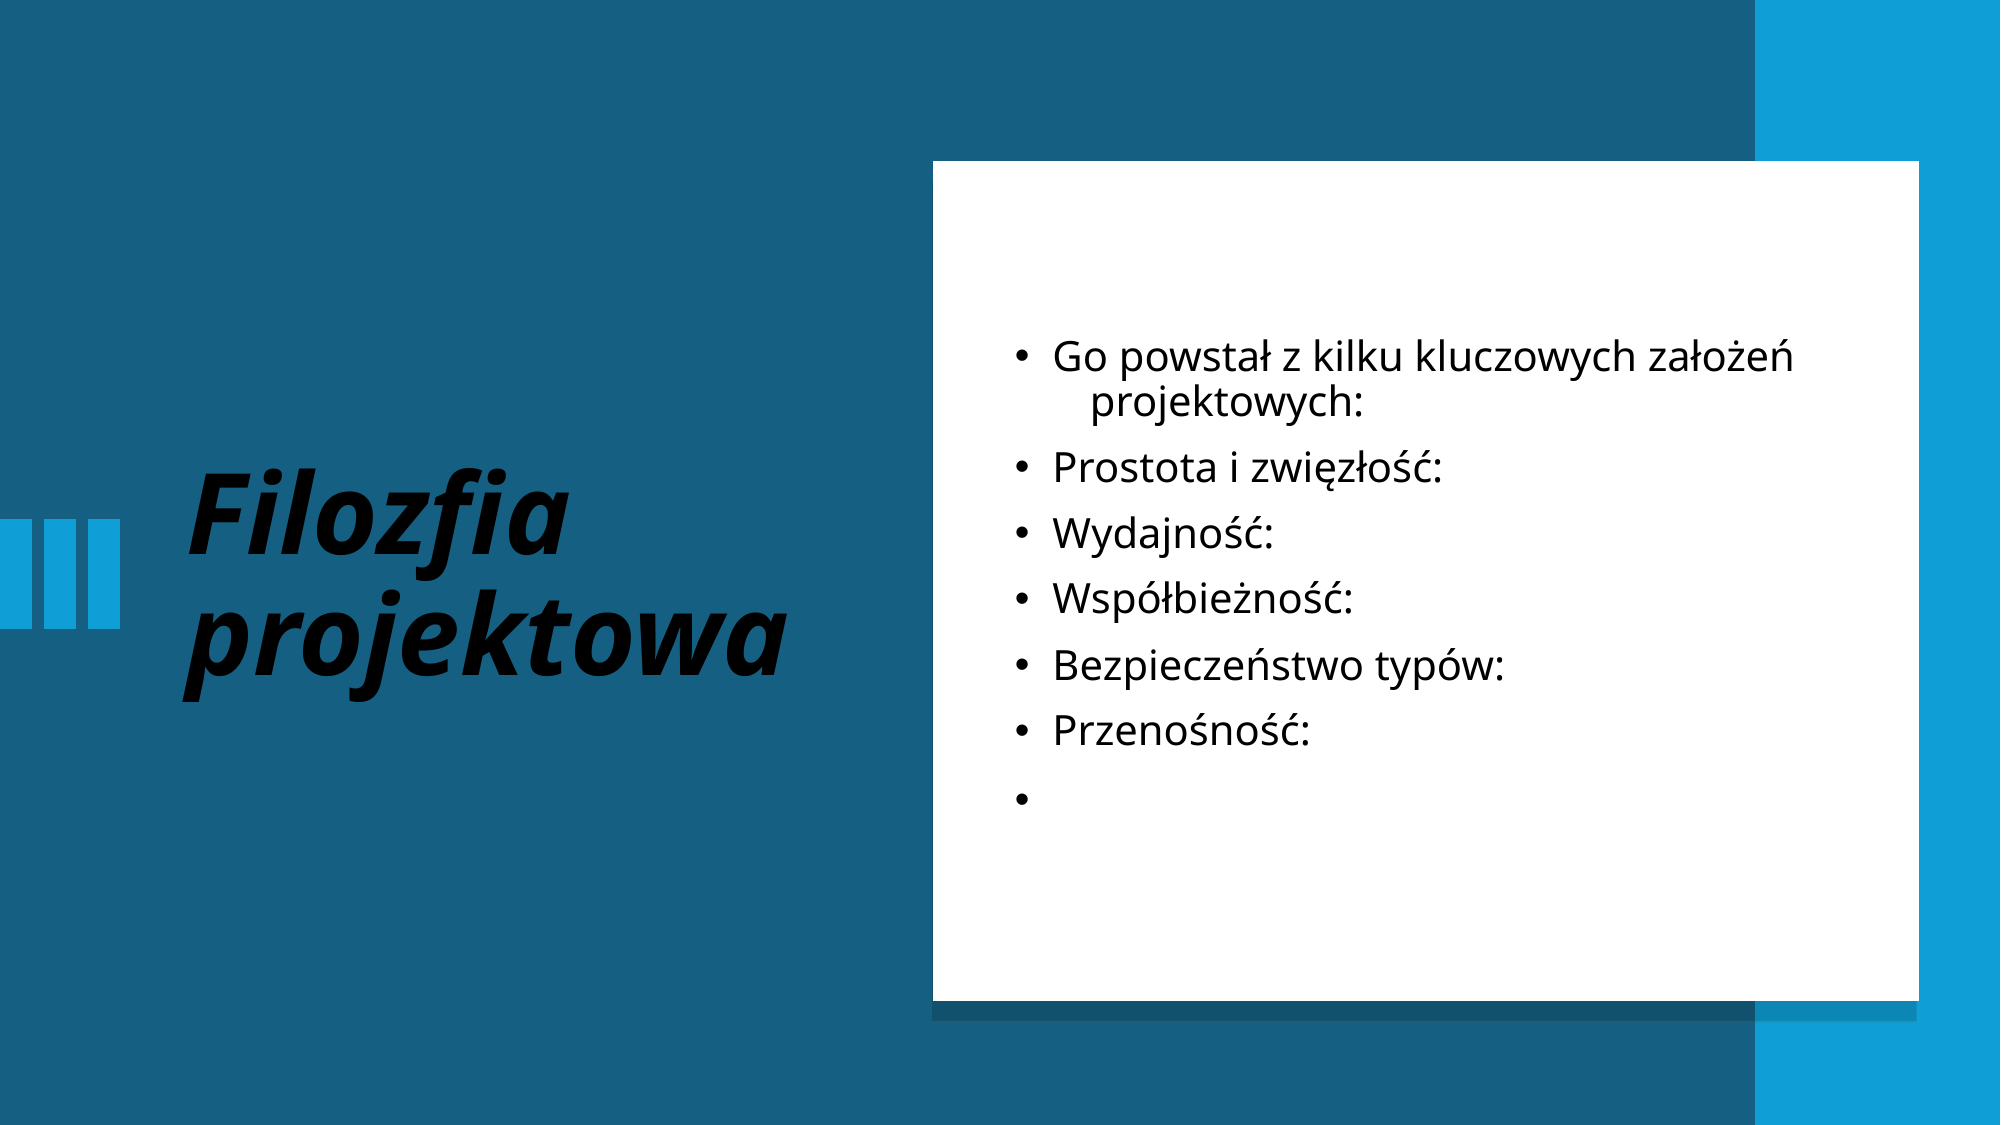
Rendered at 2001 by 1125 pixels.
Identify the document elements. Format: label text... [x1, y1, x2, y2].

title Filozfia projektowa [171, 219, 811, 939]
text_box [0, 0, 2000, 1125]
list Go powstał z kilku kluczowych założeń projektowych: Prostota i zwięzłość: Wydajność: Współbieżność: Bezpieczeństwo typów: Przenośność: [999, 219, 1863, 939]
